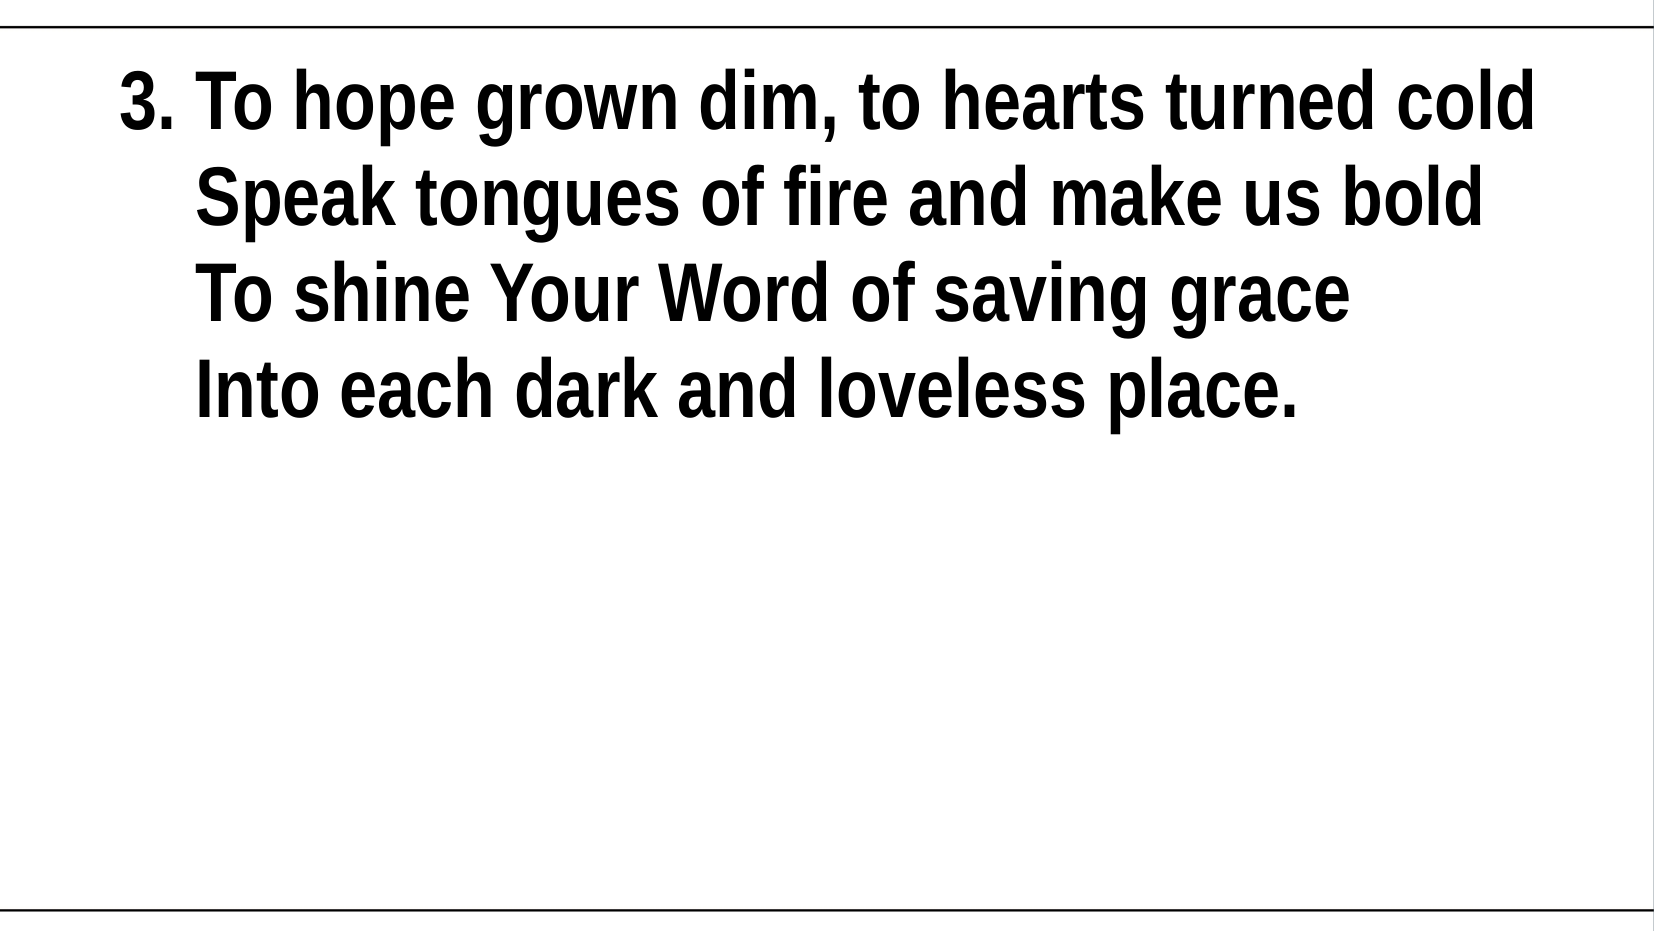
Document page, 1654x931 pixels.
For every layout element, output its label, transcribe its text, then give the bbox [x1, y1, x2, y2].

picture [0, 0, 1654, 931]
text_box 3. To hope grown dim, to hearts turned cold Speak tongues of fire and make us bold To shine Your Word of saving grace Into each dark and loveless place. [105, 44, 1561, 554]
